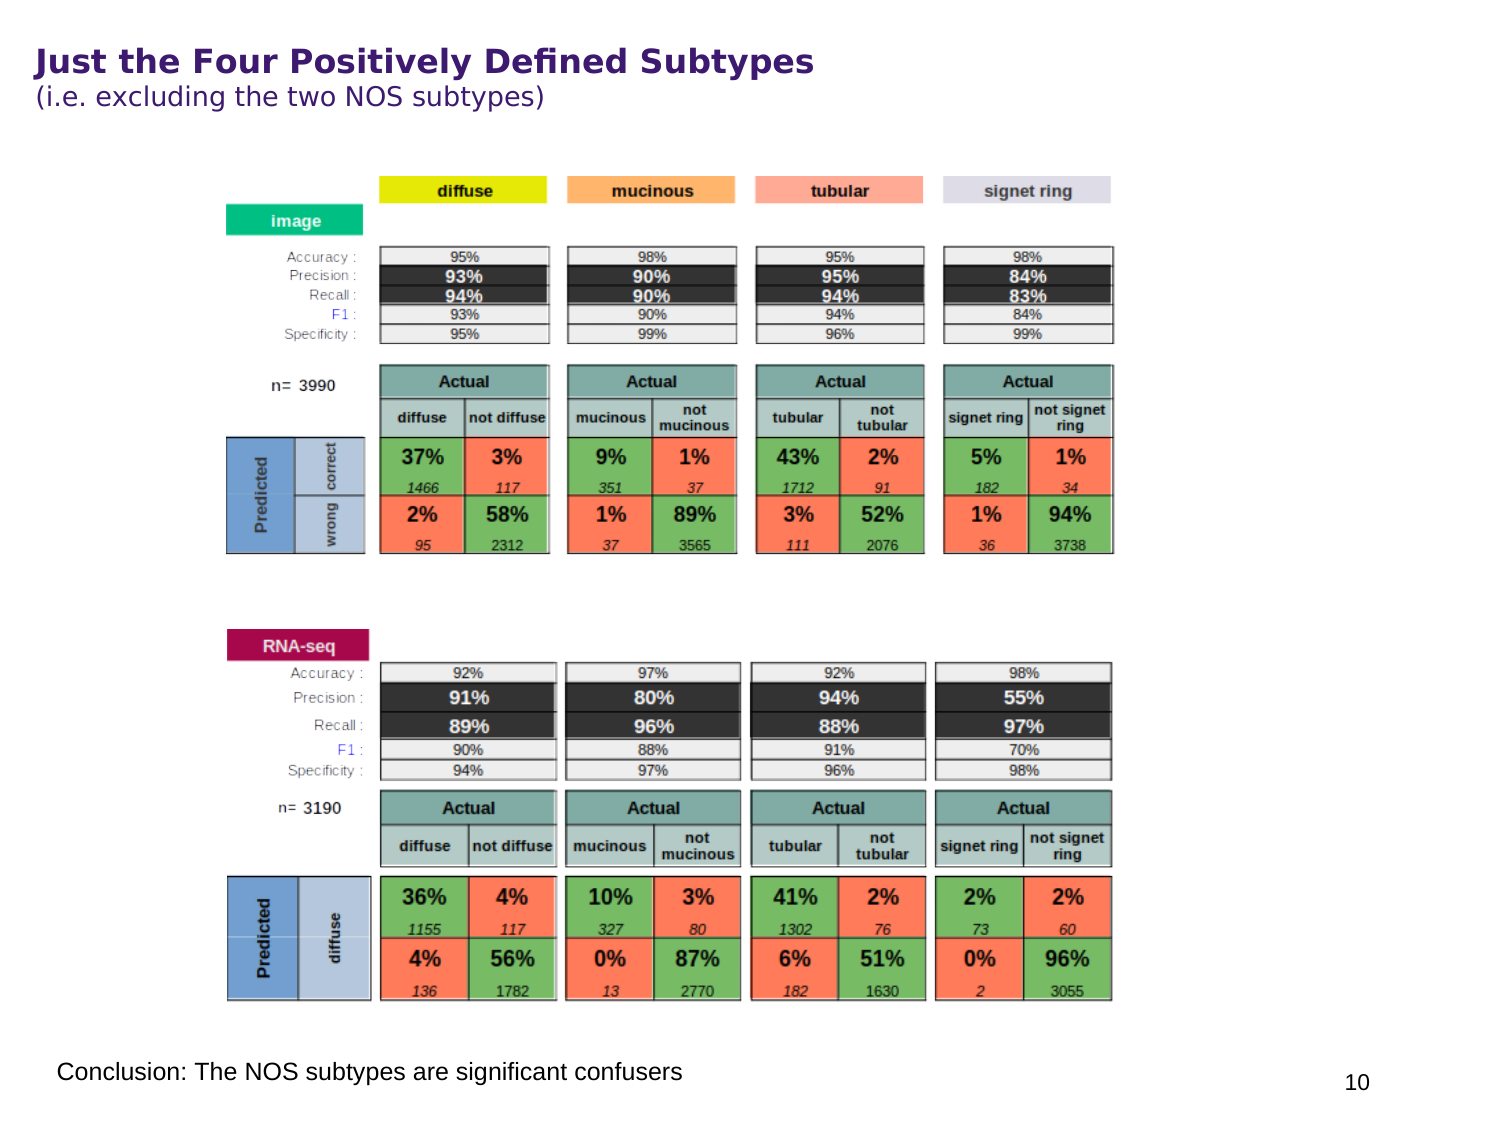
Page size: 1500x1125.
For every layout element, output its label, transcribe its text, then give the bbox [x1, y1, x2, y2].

text_box Just the Four Positively Defined Subtypes (i.e. excluding the two NOS subtypes) [35, 29, 1485, 125]
picture [227, 629, 1117, 1005]
picture [226, 176, 1115, 561]
text_box Conclusion: The NOS subtypes are significant confusers [41, 1050, 851, 1100]
